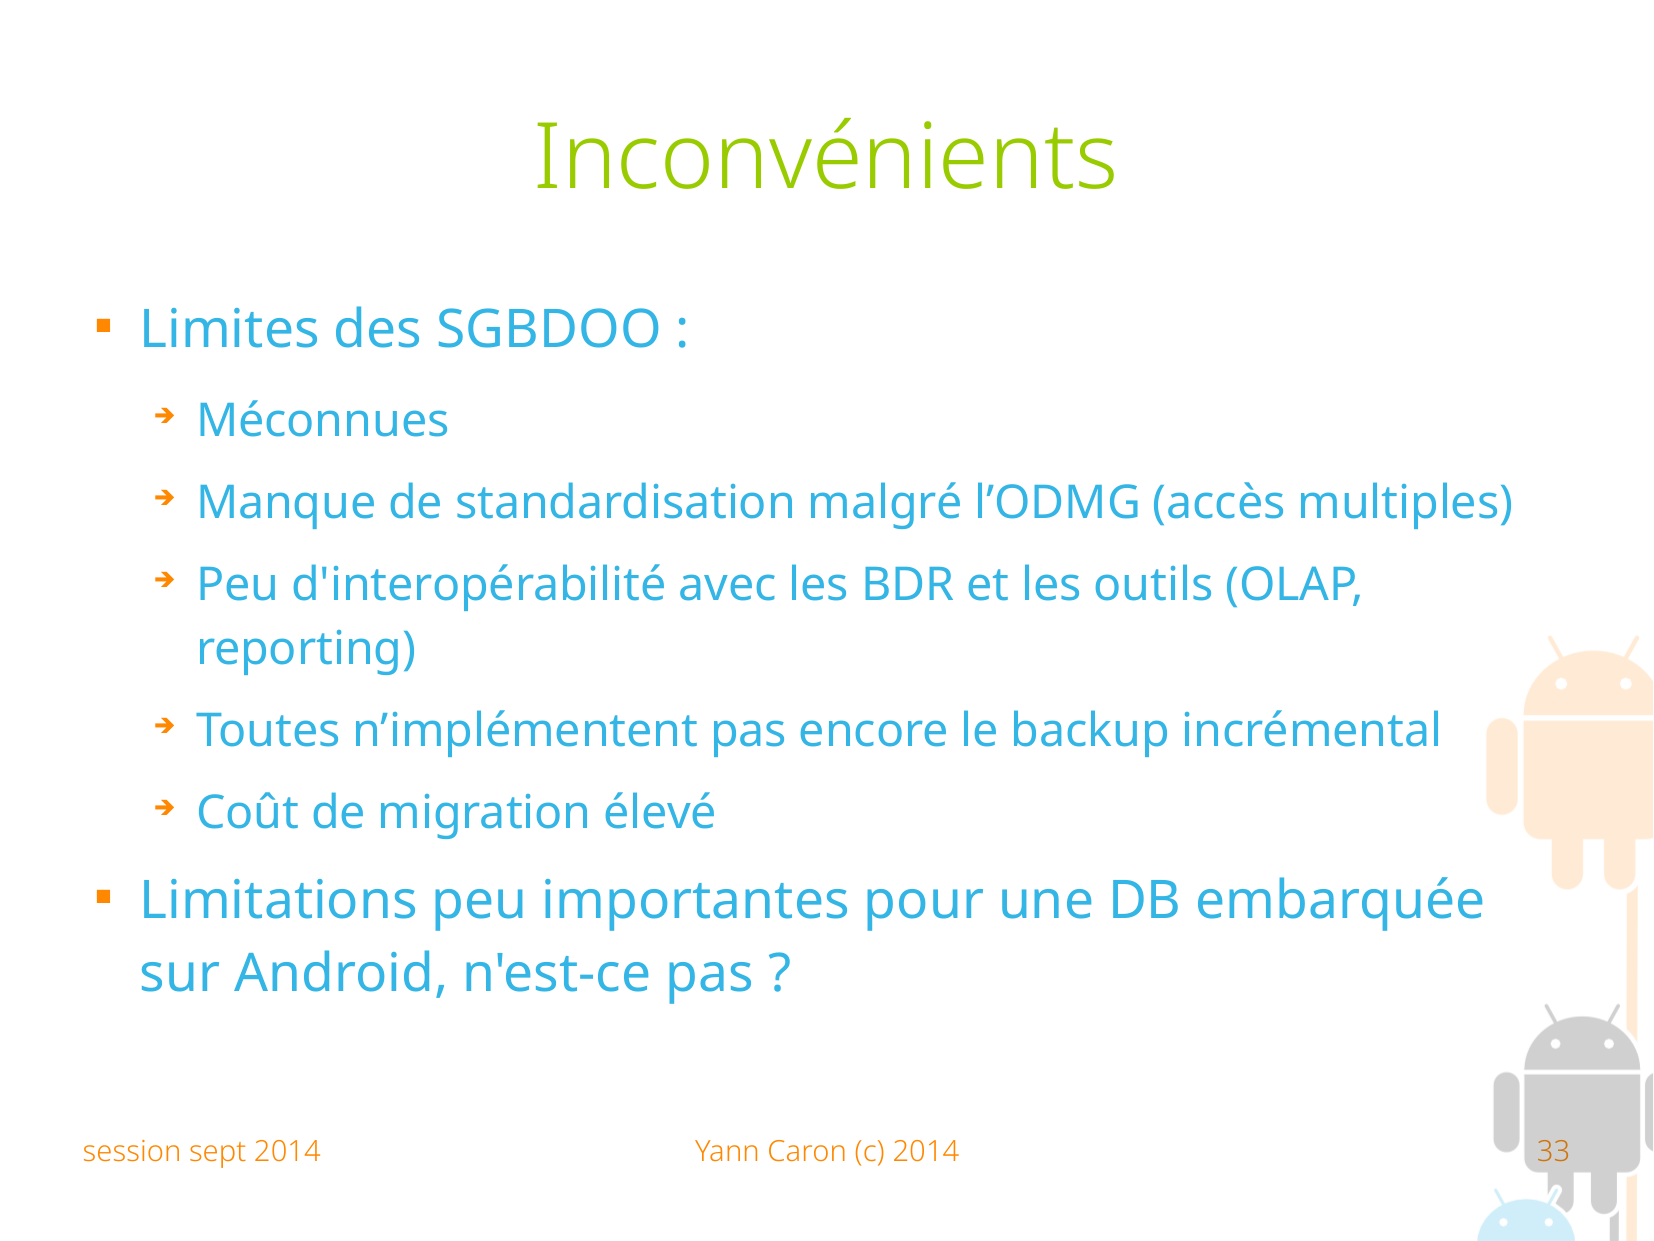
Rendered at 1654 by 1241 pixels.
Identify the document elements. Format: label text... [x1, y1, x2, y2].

list Limites des SGBDOO : Méconnues Manque de standardisation malgré l’ODMG (accès multiples) Peu d'interopérabilité avec les BDR et les outils (OLAP, reporting) Toutes n’implémentent pas encore le backup incrémental Coût de migration élevé Limitations peu importantes pour une DB embarquée sur Android, n'est-ce pas ? [82, 290, 1571, 1010]
picture [240, 423, 1654, 1241]
title Inconvénients [82, 49, 1571, 257]
